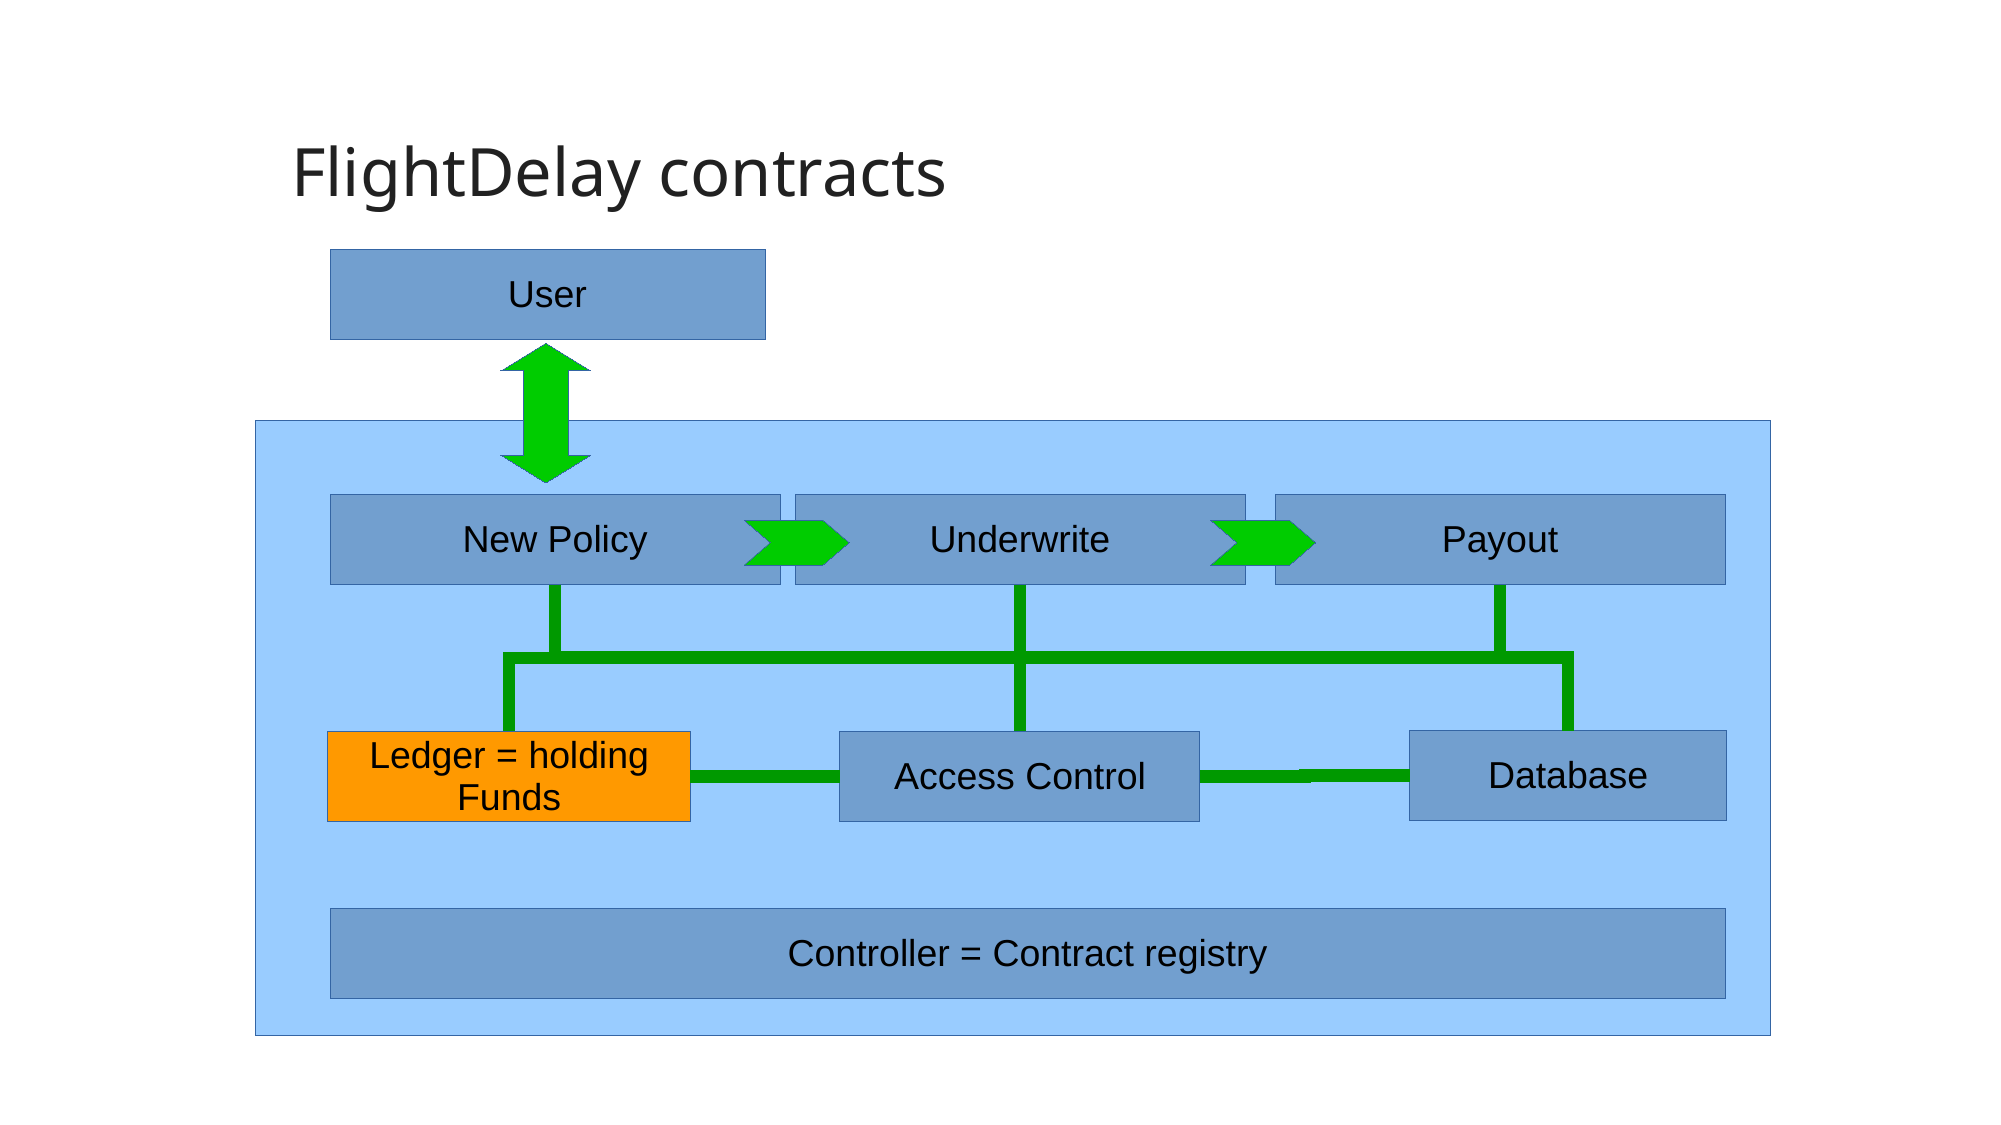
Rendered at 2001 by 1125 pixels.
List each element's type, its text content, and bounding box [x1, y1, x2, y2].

text_box [1210, 520, 1316, 566]
text_box Underwrite [795, 494, 1246, 585]
text_box User [330, 249, 766, 340]
text_box Ledger = holding Funds [327, 731, 691, 822]
text_box [255, 420, 1771, 1036]
text_box Controller = Contract registry [330, 908, 1726, 999]
text_box [500, 343, 591, 483]
text_box Access Control [839, 731, 1200, 822]
text_box New Policy [330, 494, 781, 585]
text_box Payout [1275, 494, 1726, 585]
text_box Database [1409, 730, 1727, 821]
text_box [744, 520, 850, 566]
text_box FlightDelay contracts [275, 122, 1762, 920]
